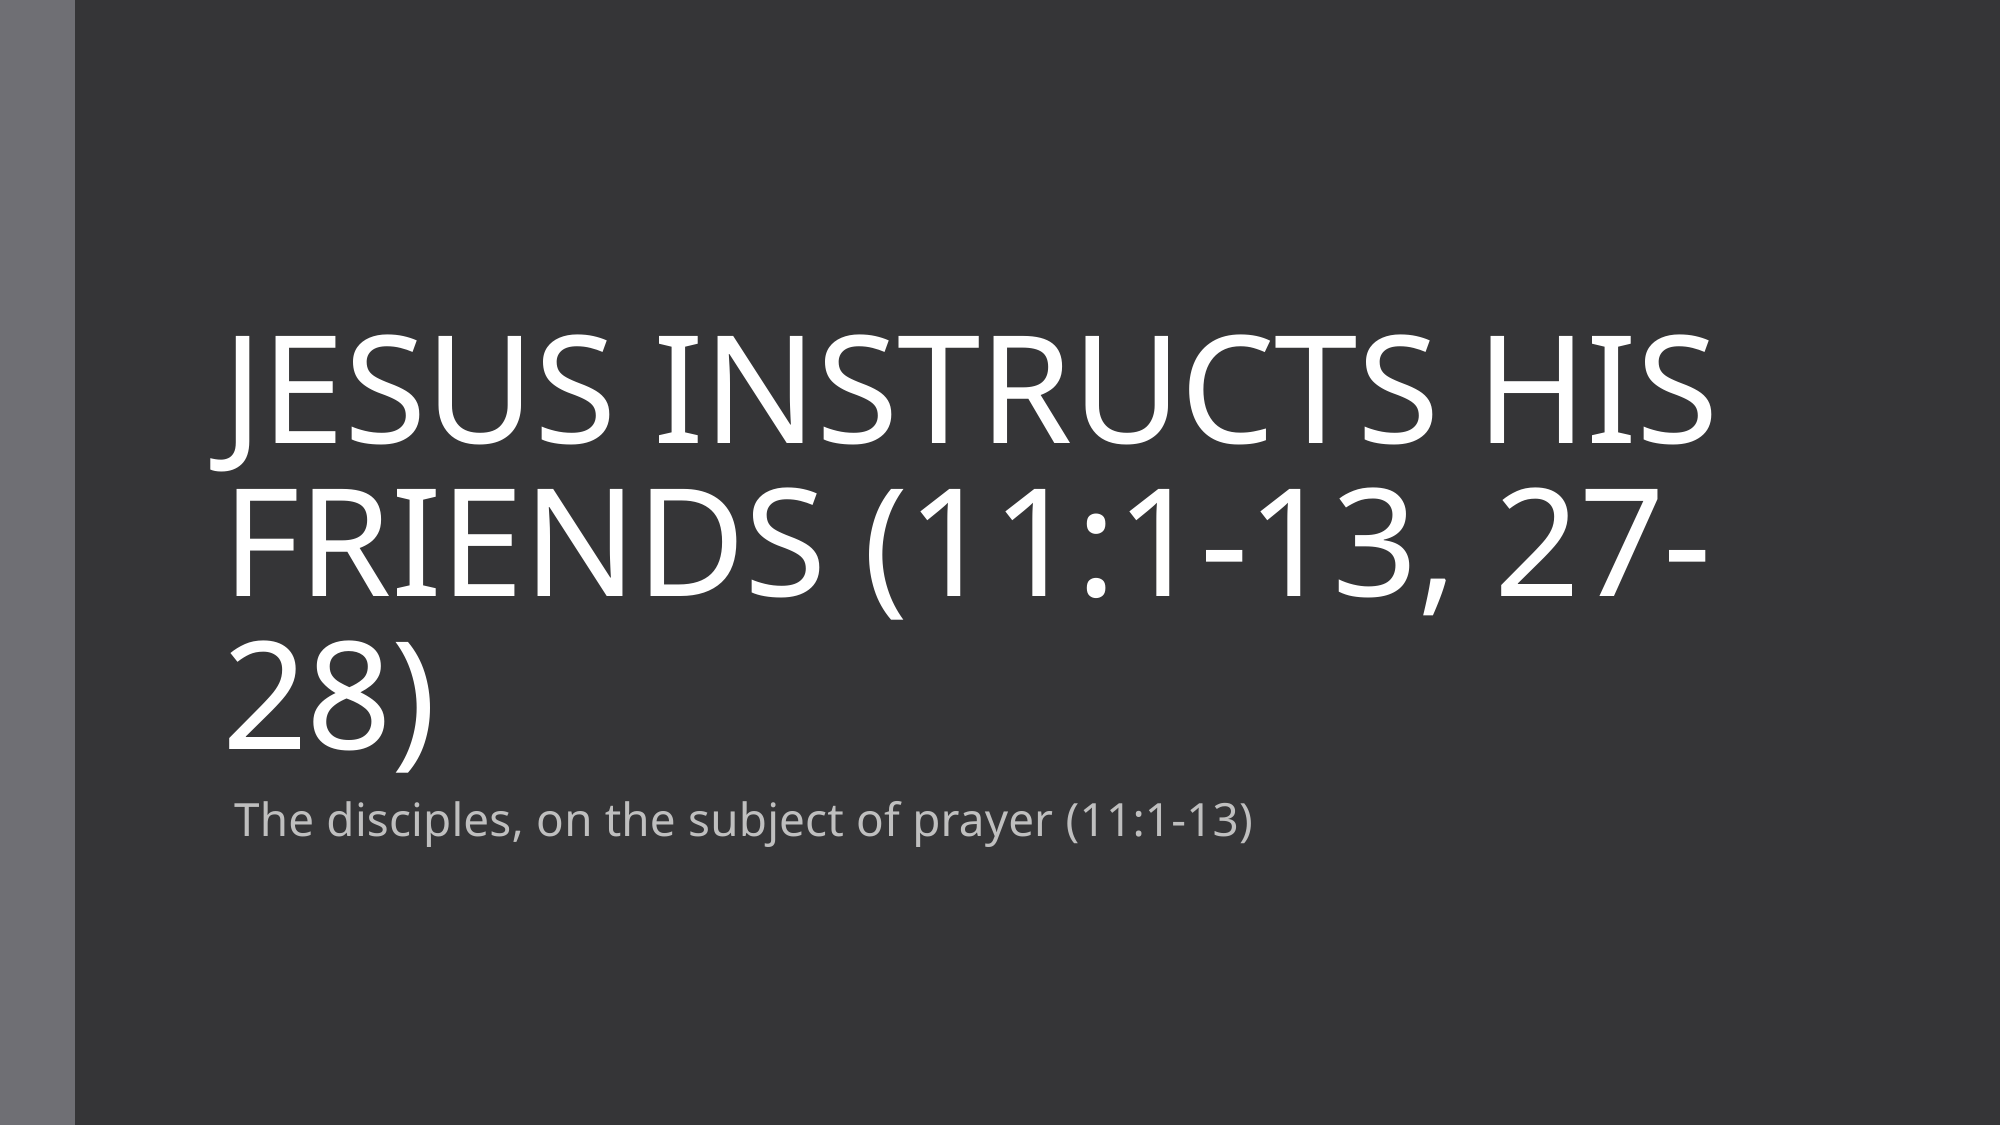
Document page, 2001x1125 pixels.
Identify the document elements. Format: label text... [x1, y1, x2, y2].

title JESUS INSTRUCTS HIS FRIENDS (11:1-13, 27-28) [206, 124, 1752, 787]
subtitle The disciples, on the subject of prayer (11:1-13) [206, 787, 1752, 1066]
